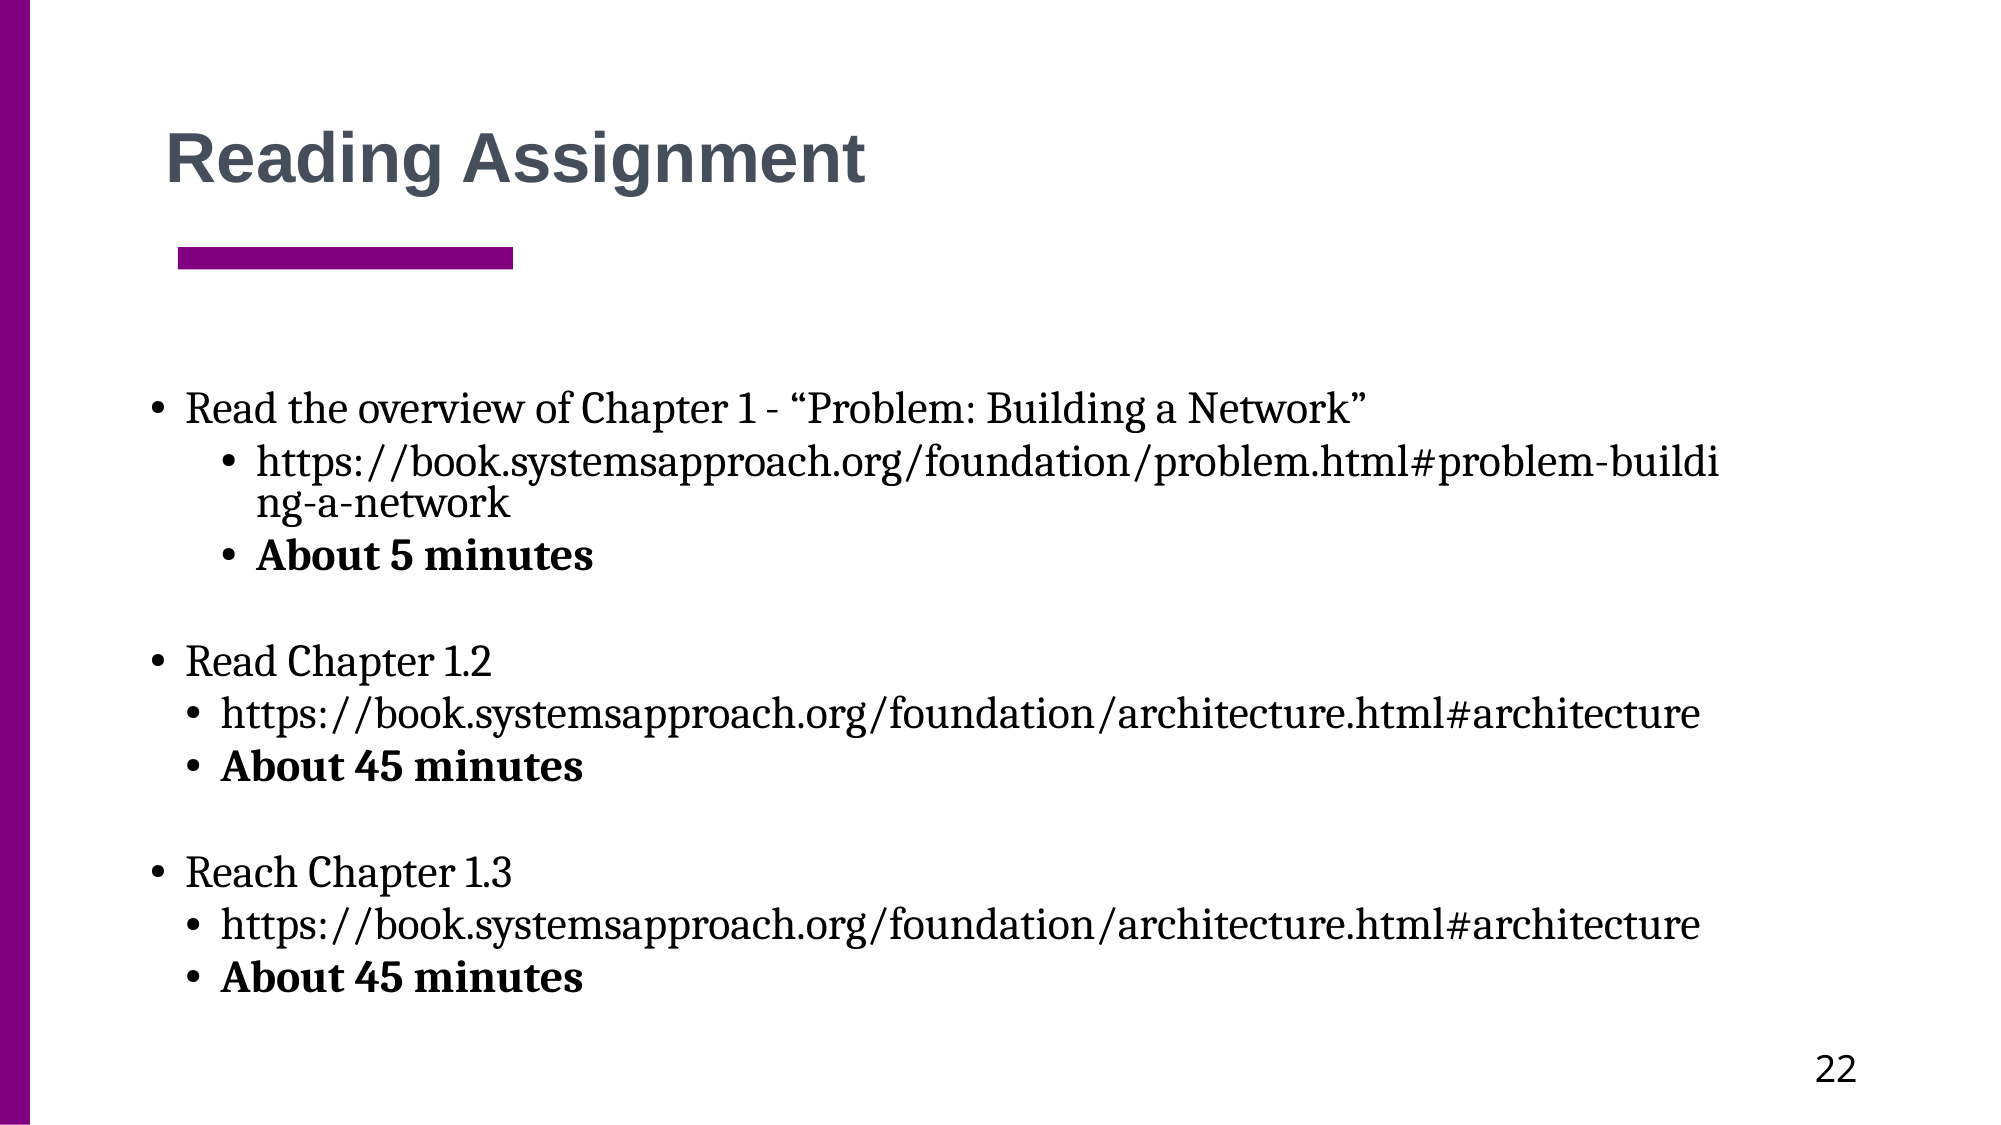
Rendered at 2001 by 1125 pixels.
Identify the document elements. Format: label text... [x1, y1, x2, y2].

text_box Reading Assignment [151, 0, 1849, 212]
text_box Read the overview of Chapter 1 - “Problem: Building a Network” https://book.systemsapproach.org/foundation/problem.html#problem-building-a-network About 5 minutes Read Chapter 1.2 https://book.systemsapproach.org/foundation/architecture.html#architecture About 45 minutes Reach Chapter 1.3 https://book.systemsapproach.org/foundation/architecture.html#architecture About 45 minutes [135, 375, 1741, 1077]
